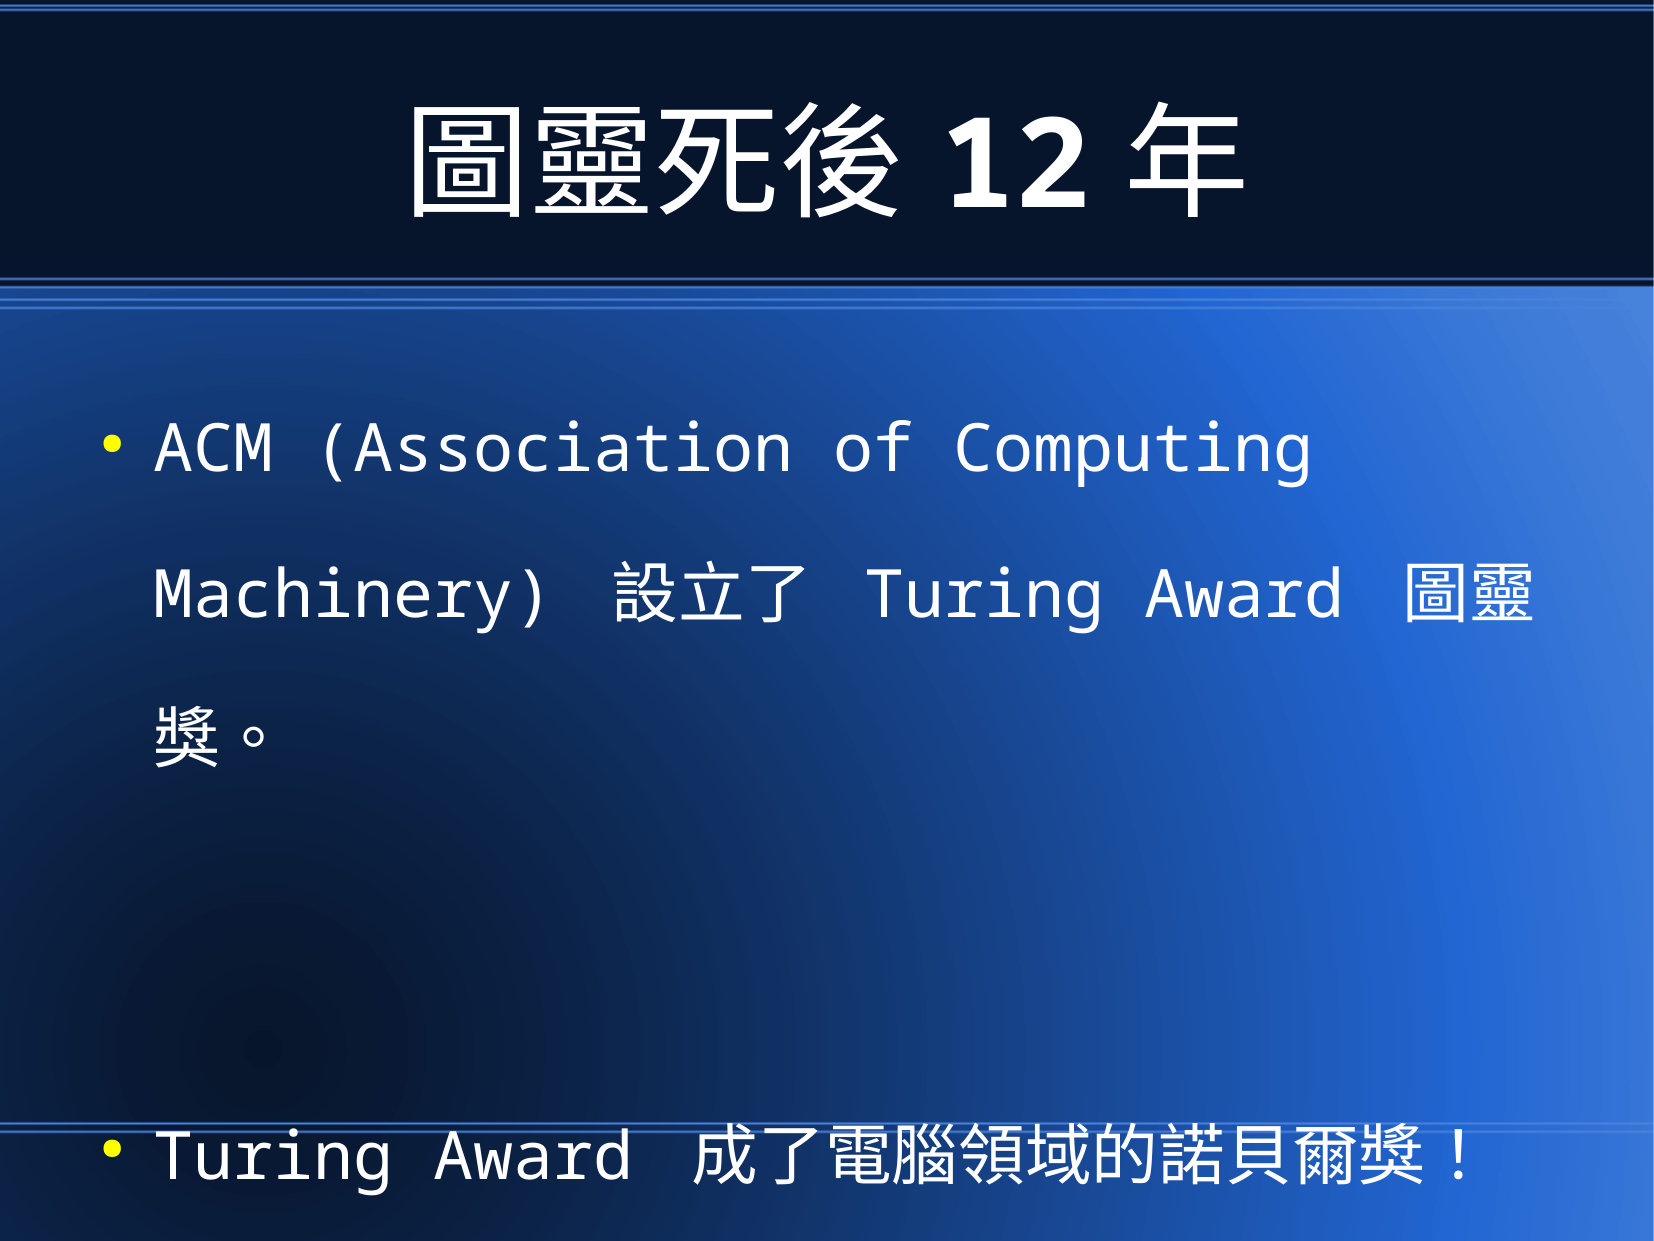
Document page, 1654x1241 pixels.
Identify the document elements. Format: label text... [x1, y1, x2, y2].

title 圖靈死後12年 [82, 49, 1571, 257]
picture [0, 0, 1654, 1241]
list ACM (Association of Computing Machinery) 設立了 Turing Award 圖靈獎。 Turing Award 成了電腦領域的諾貝爾獎！ [82, 355, 1571, 1241]
